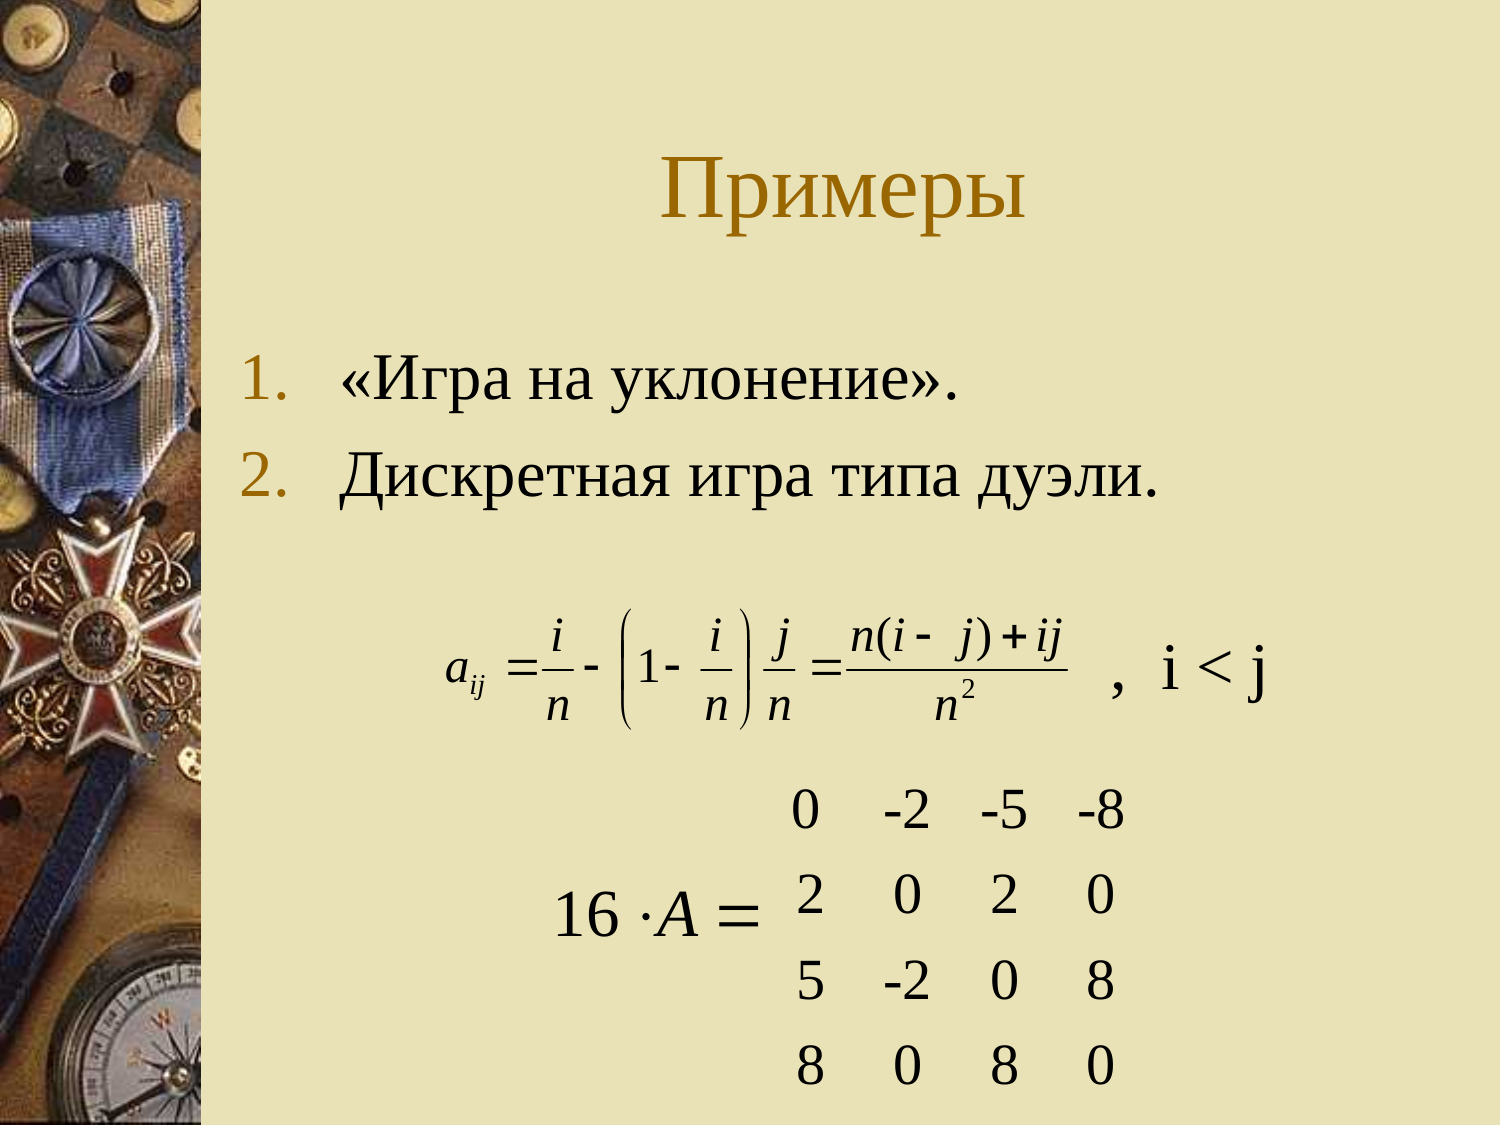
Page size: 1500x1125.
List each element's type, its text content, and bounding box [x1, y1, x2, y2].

table_cell 0 [859, 848, 956, 933]
chart [437, 600, 1079, 740]
title Примеры [224, 87, 1463, 276]
table_header -5 [956, 763, 1053, 848]
list «Игра на уклонение». Дискретная игра типа дуэли. , i < j [224, 324, 1475, 1001]
table_cell 2 [956, 848, 1053, 933]
table_cell 0 [1053, 1019, 1150, 1104]
table_cell 8 [763, 1019, 859, 1104]
table_cell -2 [859, 933, 956, 1019]
table_cell 8 [1053, 933, 1150, 1019]
table_cell 0 [956, 933, 1053, 1019]
table_cell 5 [763, 933, 859, 1019]
table_header 0 [763, 763, 859, 848]
table_cell 2 [763, 848, 859, 933]
table_header -2 [859, 763, 956, 848]
table_cell 8 [956, 1019, 1053, 1104]
table_cell 0 [1053, 848, 1150, 933]
chart [549, 875, 763, 954]
table_header -8 [1053, 763, 1150, 848]
table_cell 0 [859, 1019, 956, 1104]
picture [0, 0, 201, 1125]
